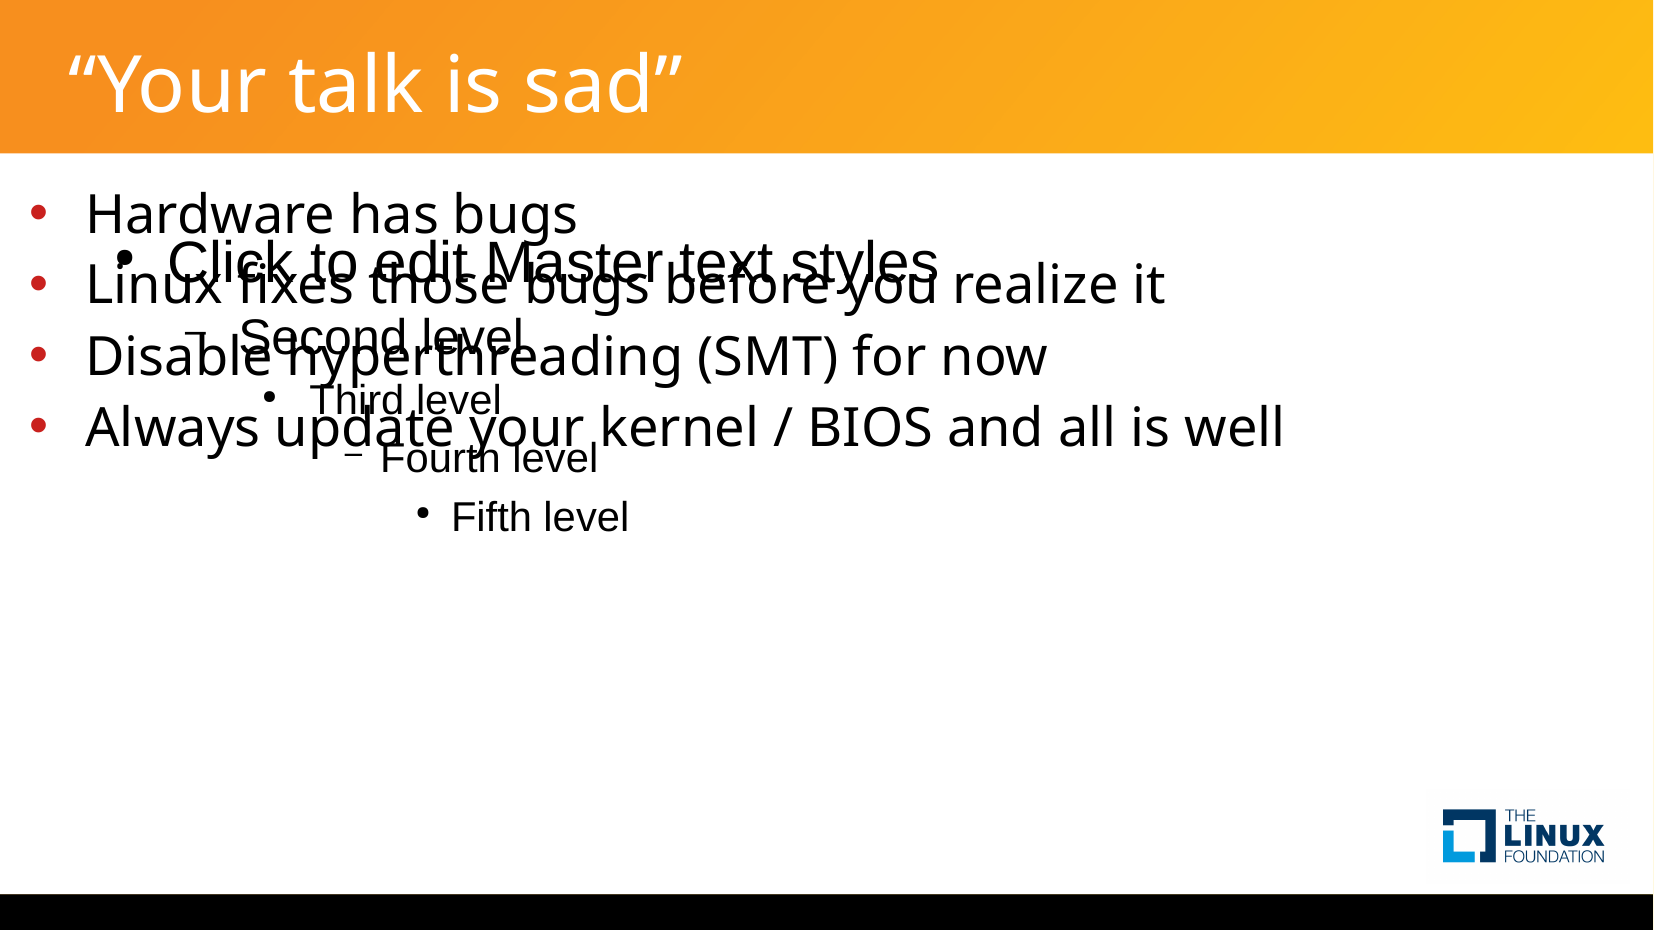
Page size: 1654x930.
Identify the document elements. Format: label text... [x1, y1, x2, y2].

list Hardware has bugs Linux fixes those bugs before you realize it Disable hyperthreading (SMT) for now Always update your kernel / BIOS and all is well [14, 171, 1651, 841]
picture [1420, 841, 1630, 887]
picture [0, 0, 1654, 930]
title “Your talk is sad” [53, 8, 1571, 154]
